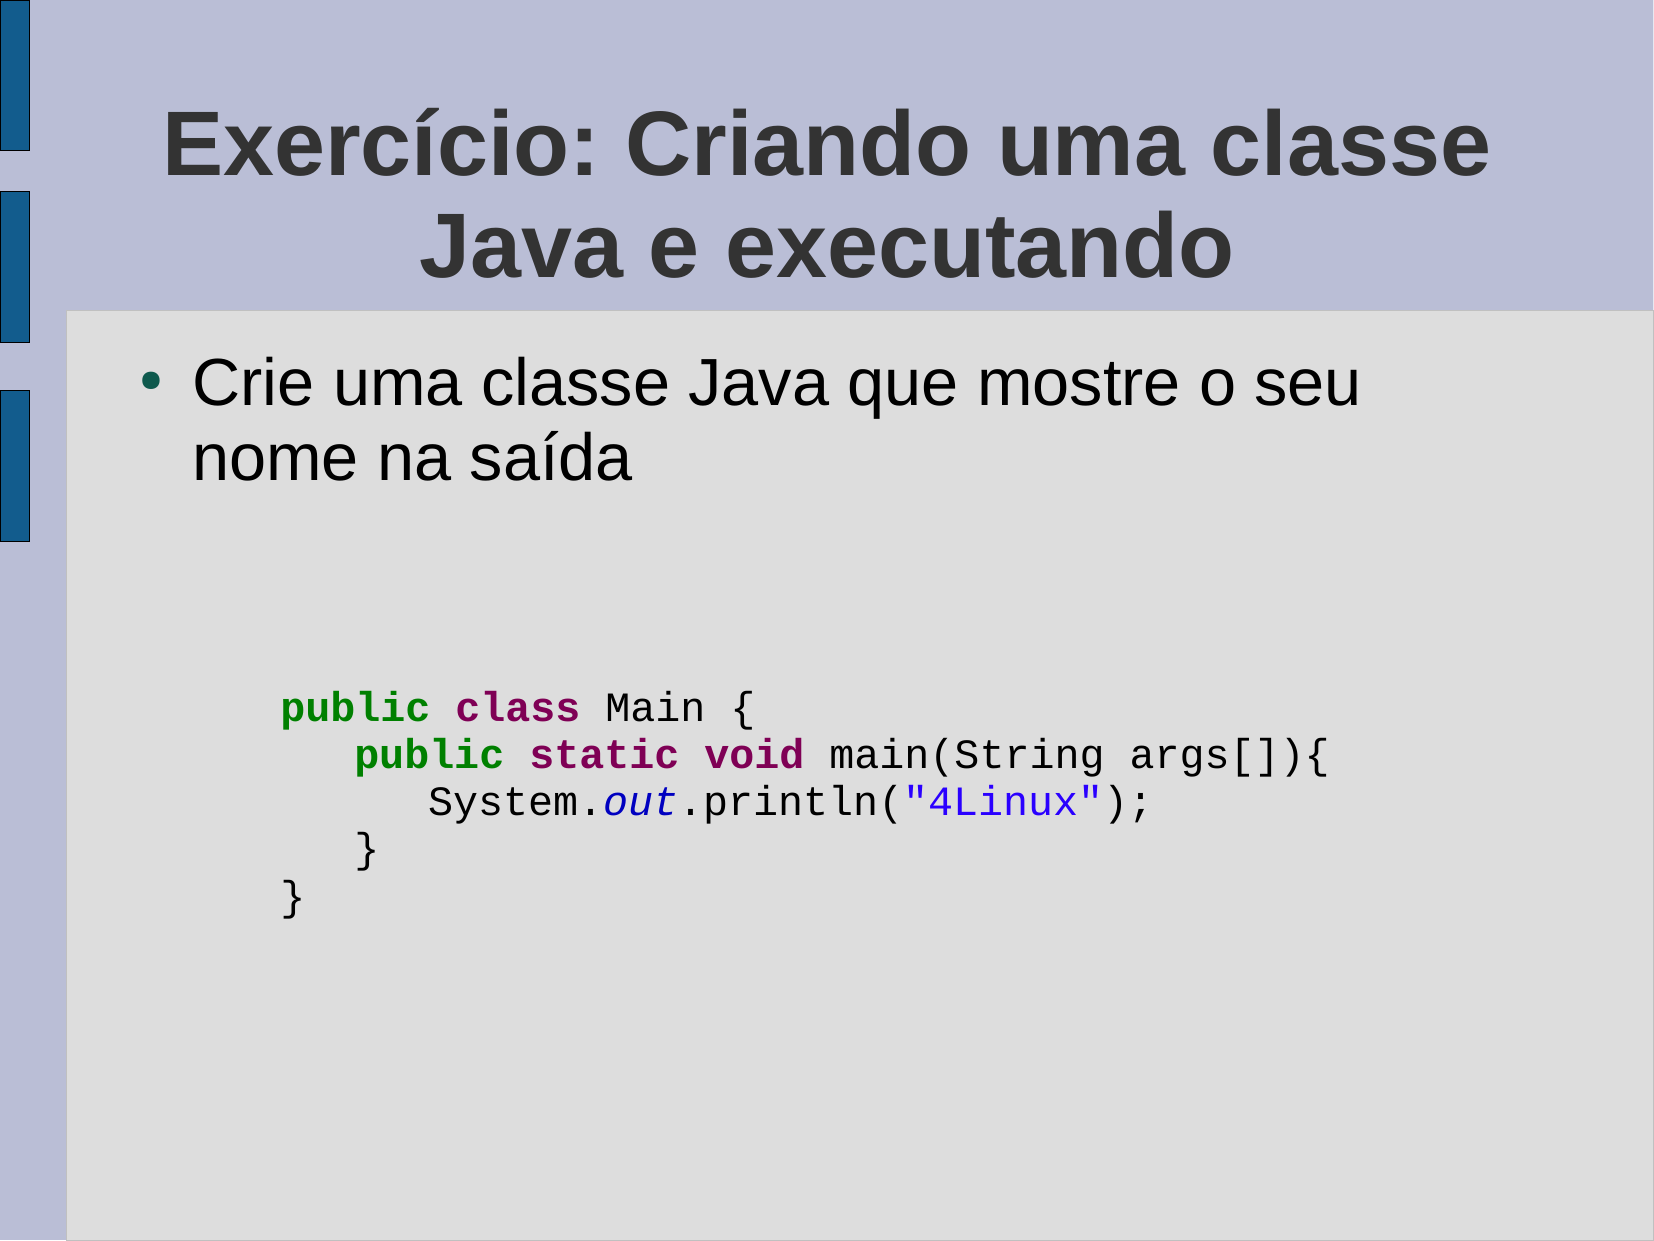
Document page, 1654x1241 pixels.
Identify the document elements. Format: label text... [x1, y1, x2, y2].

title Exercício: Criando uma classe Java e executando [121, 92, 1534, 298]
list Crie uma classe Java que mostre o seu nome na saída [121, 344, 1534, 1149]
text_box public class Main { public static void main(String args[]){ System.out.println("4Linux"); } } [265, 679, 1345, 931]
